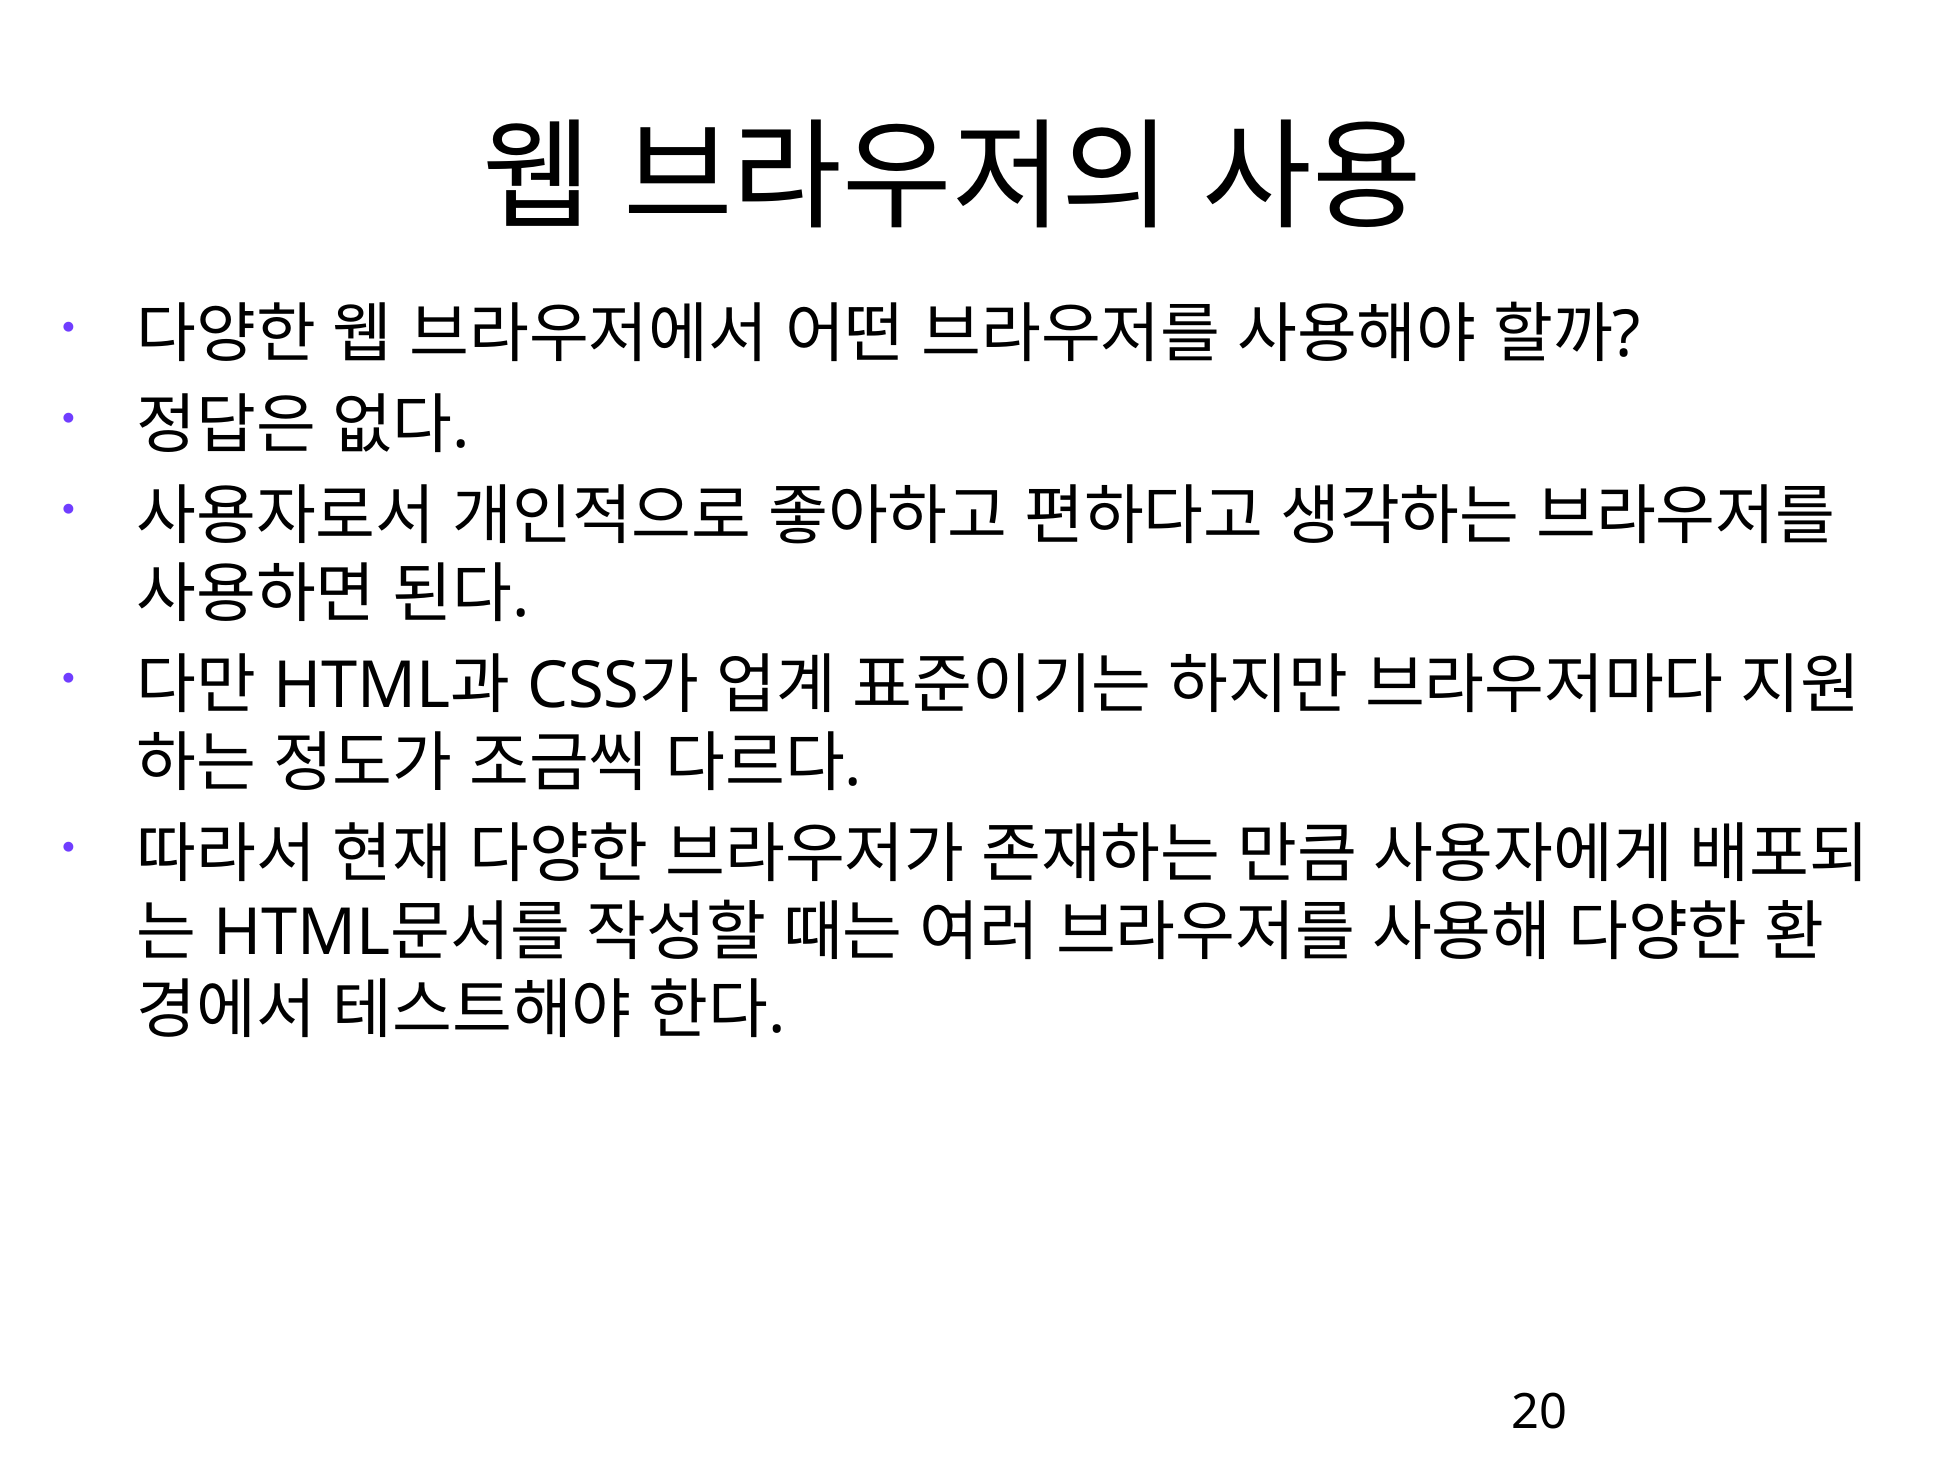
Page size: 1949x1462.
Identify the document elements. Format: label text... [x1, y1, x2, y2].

slide_number <숫자> [1496, 1372, 1899, 1462]
list 다양한 웹 브라우저에서 어떤 브라우저를 사용해야 할까? 정답은 없다. 사용자로서 개인적으로 좋아하고 편하다고 생각하는 브라우저를 사용하면 된다. 다만 HTML과 CSS가 업계 표준이기는 하지만 브라우저마다 지원하는 정도가 조금씩 다르다. 따라서 현재 다양한 브라우저가 존재하는 만큼 사용자에게 배포되는 HTML문서를 작성할 때는 여러 브라우저를 사용해 다양한 환경에서 테스트해야 한다. [48, 284, 1897, 1343]
title 웹 브라우저의 사용 [156, 92, 1749, 255]
